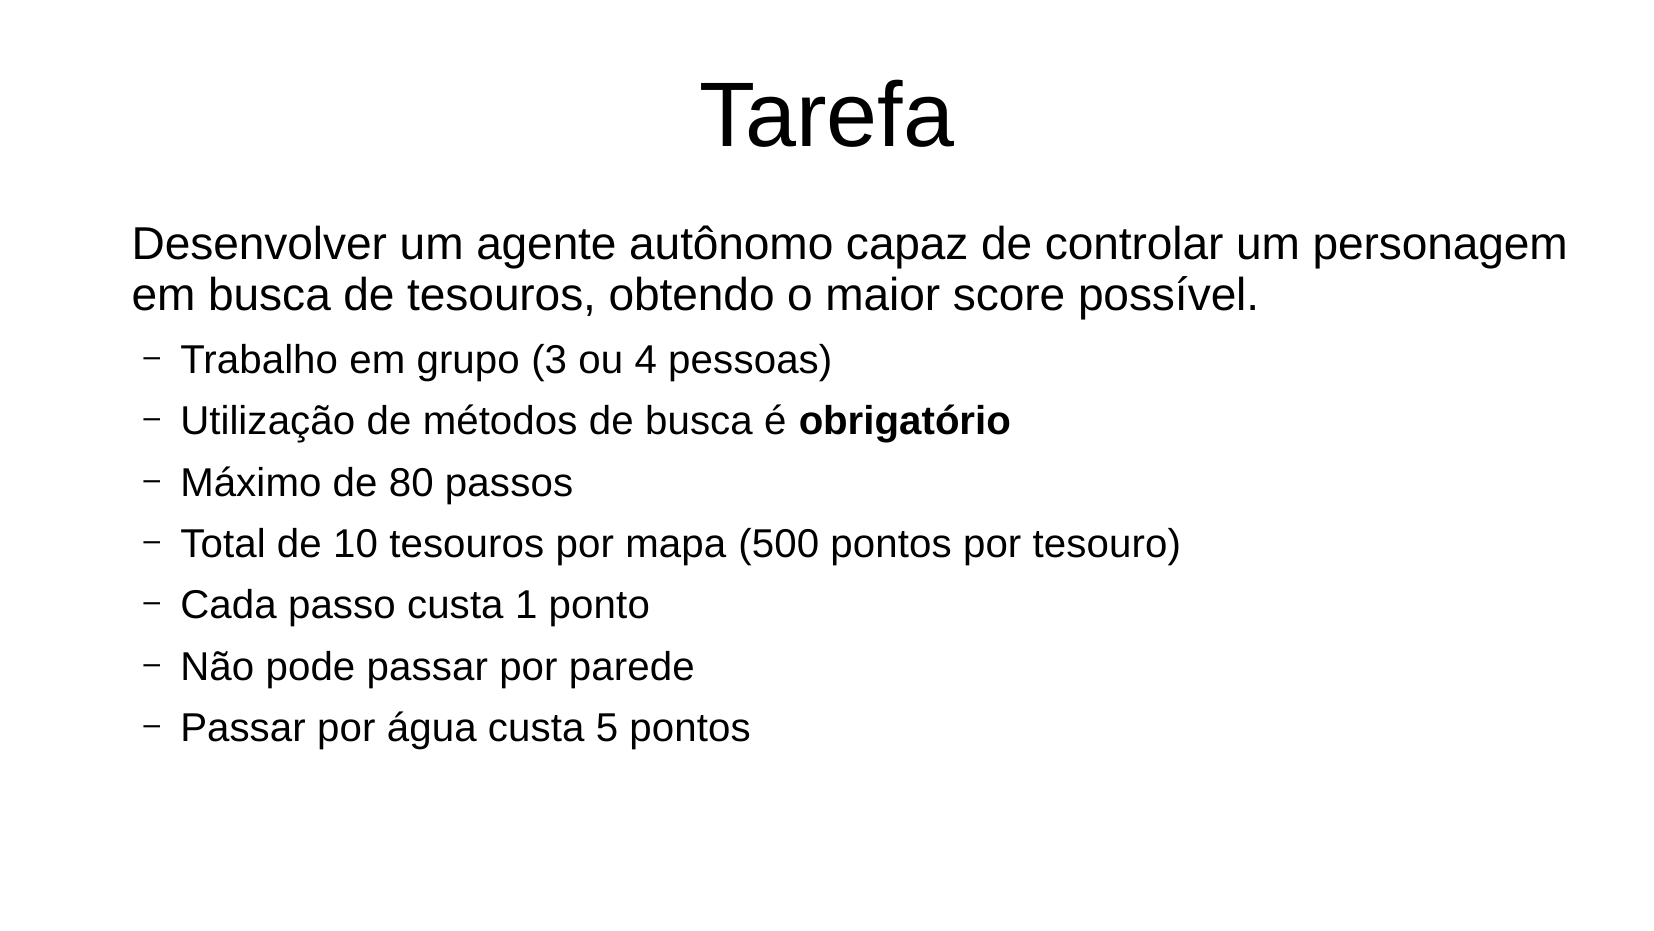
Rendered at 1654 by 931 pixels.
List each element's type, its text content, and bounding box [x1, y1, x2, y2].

title Tarefa [82, 37, 1571, 193]
list Desenvolver um agente autônomo capaz de controlar um personagem em busca de tesouros, obtendo o maior score possível. Trabalho em grupo (3 ou 4 pessoas) Utilização de métodos de busca é obrigatório Máximo de 80 passos Total de 10 tesouros por mapa (500 pontos por tesouro) Cada passo custa 1 ponto Não pode passar por parede Passar por água custa 5 pontos [82, 217, 1571, 758]
